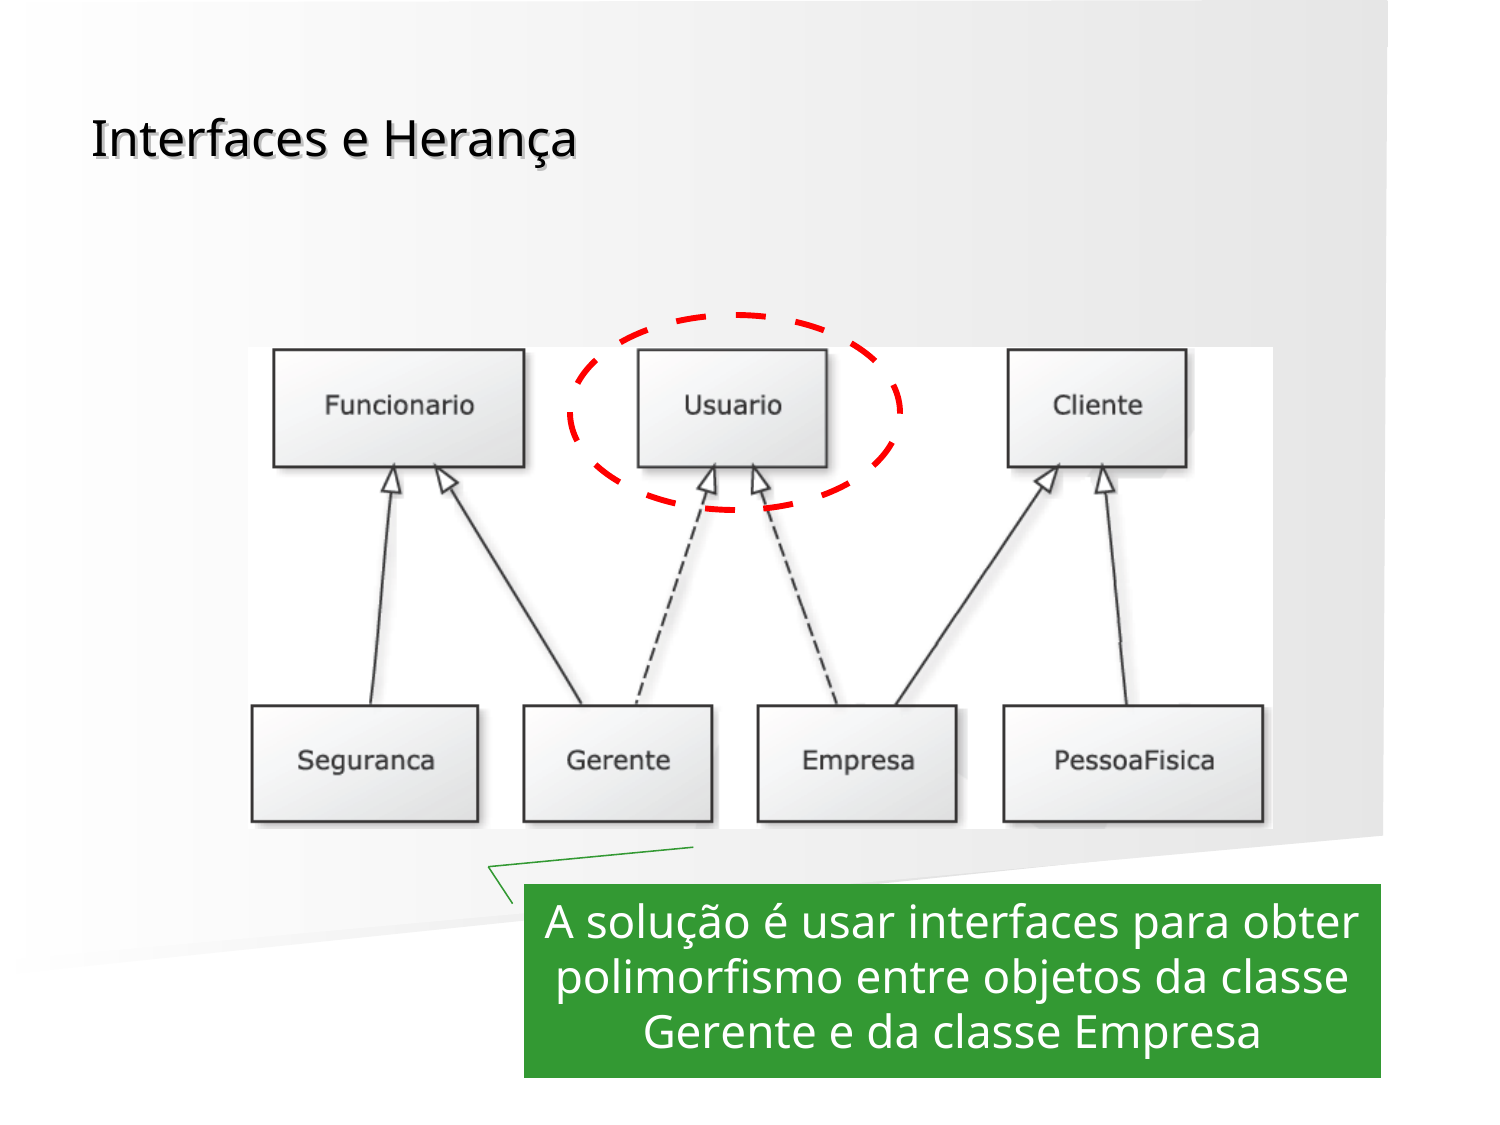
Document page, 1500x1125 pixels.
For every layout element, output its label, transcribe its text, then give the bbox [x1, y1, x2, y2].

picture [248, 347, 1273, 829]
text_box A solução é usar interfaces para obter polimorfismo entre objetos da classe Gerente e da classe Empresa [525, 885, 1380, 1077]
title Interfaces e Herança [76, 42, 1427, 231]
